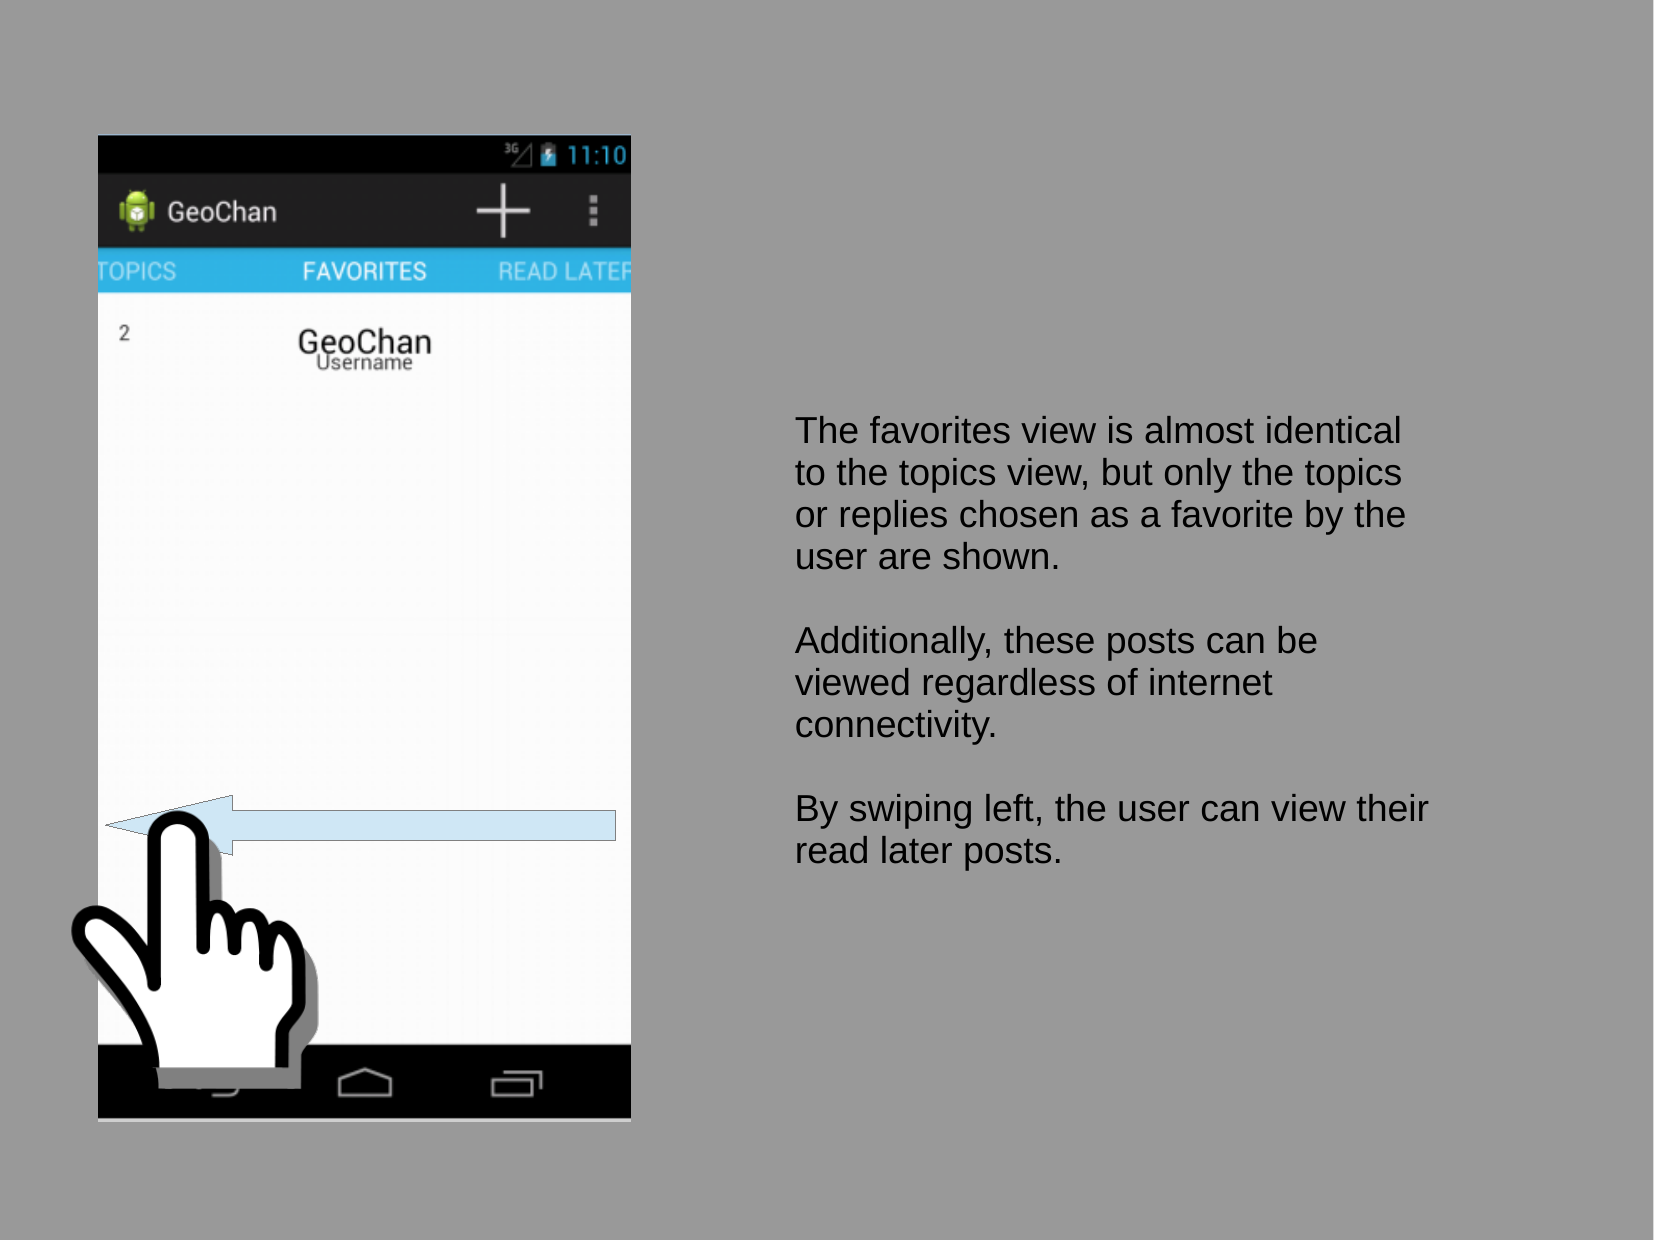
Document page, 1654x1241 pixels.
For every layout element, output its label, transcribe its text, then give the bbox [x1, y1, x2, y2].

text_box The favorites view is almost identical to the topics view, but only the topics or replies chosen as a favorite by the user are shown. Additionally, these posts can be viewed regardless of internet connectivity. By swiping left, the user can view their read later posts. [780, 402, 1456, 879]
picture [63, 134, 631, 1122]
text_box [331, 810, 616, 841]
